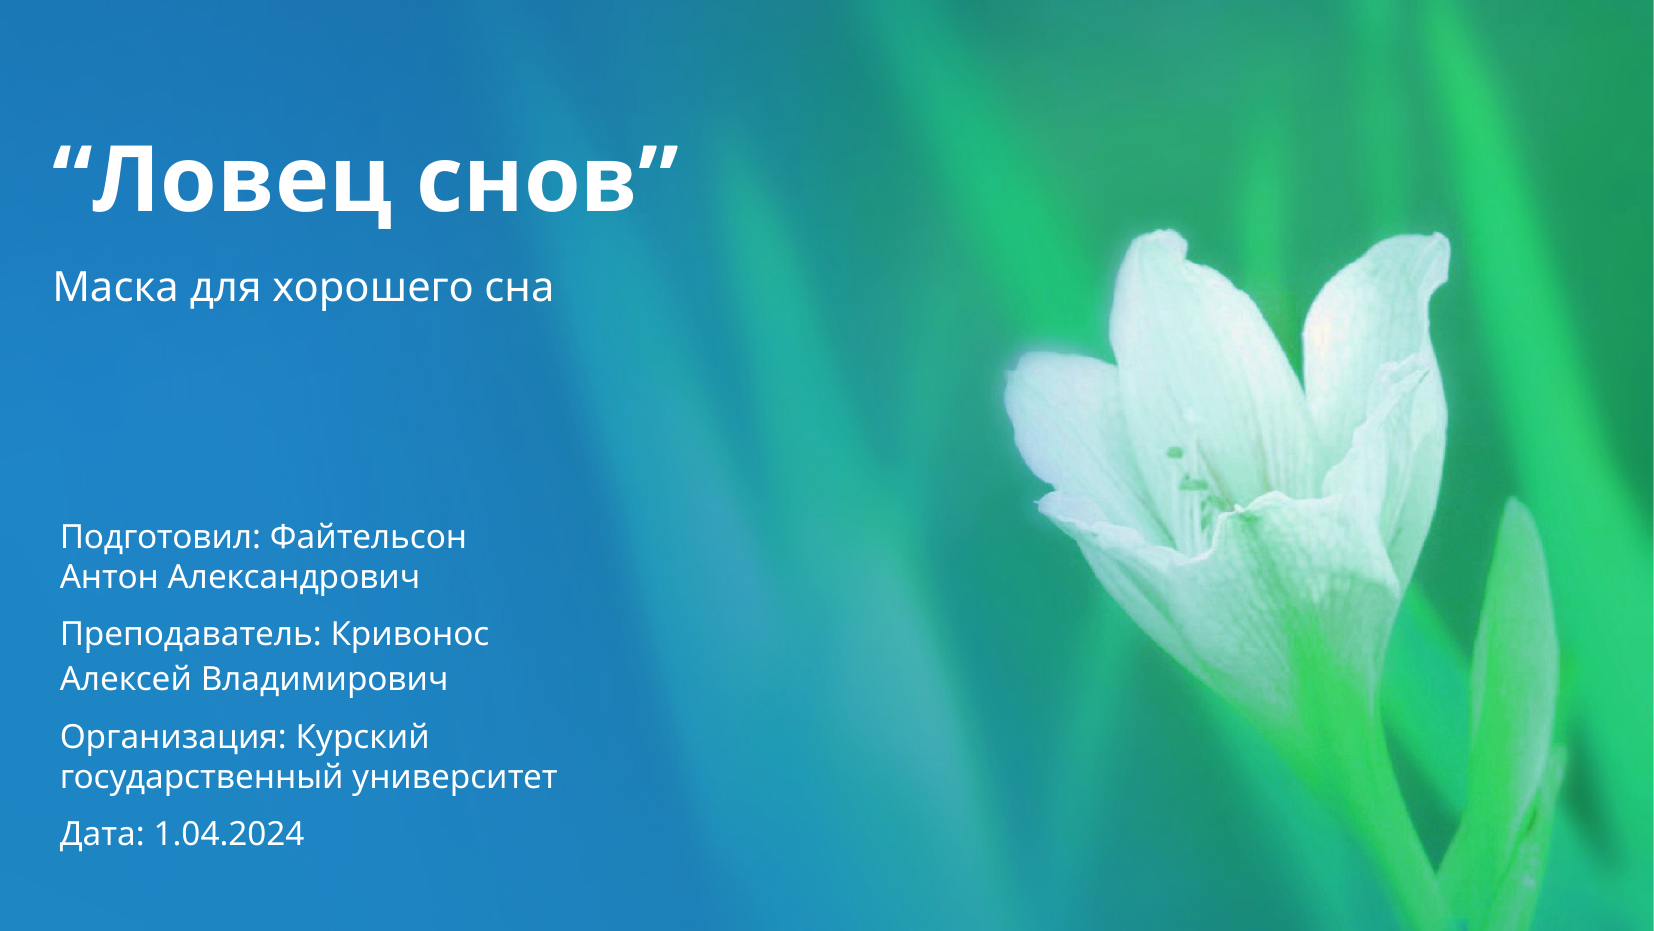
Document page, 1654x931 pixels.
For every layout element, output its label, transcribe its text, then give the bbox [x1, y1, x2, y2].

picture [0, 0, 1654, 931]
text_box Подготовил: Файтельсон Антон Александрович [45, 507, 571, 603]
text_box “Ловец снов” Маска для хорошего сна [37, 112, 1082, 317]
text_box Организация: Курский государственный университет [45, 707, 601, 803]
text_box Преподаватель: Кривонос Алексей Владимирович [45, 602, 533, 708]
text_box Дата: 1.04.2024 [45, 802, 383, 863]
